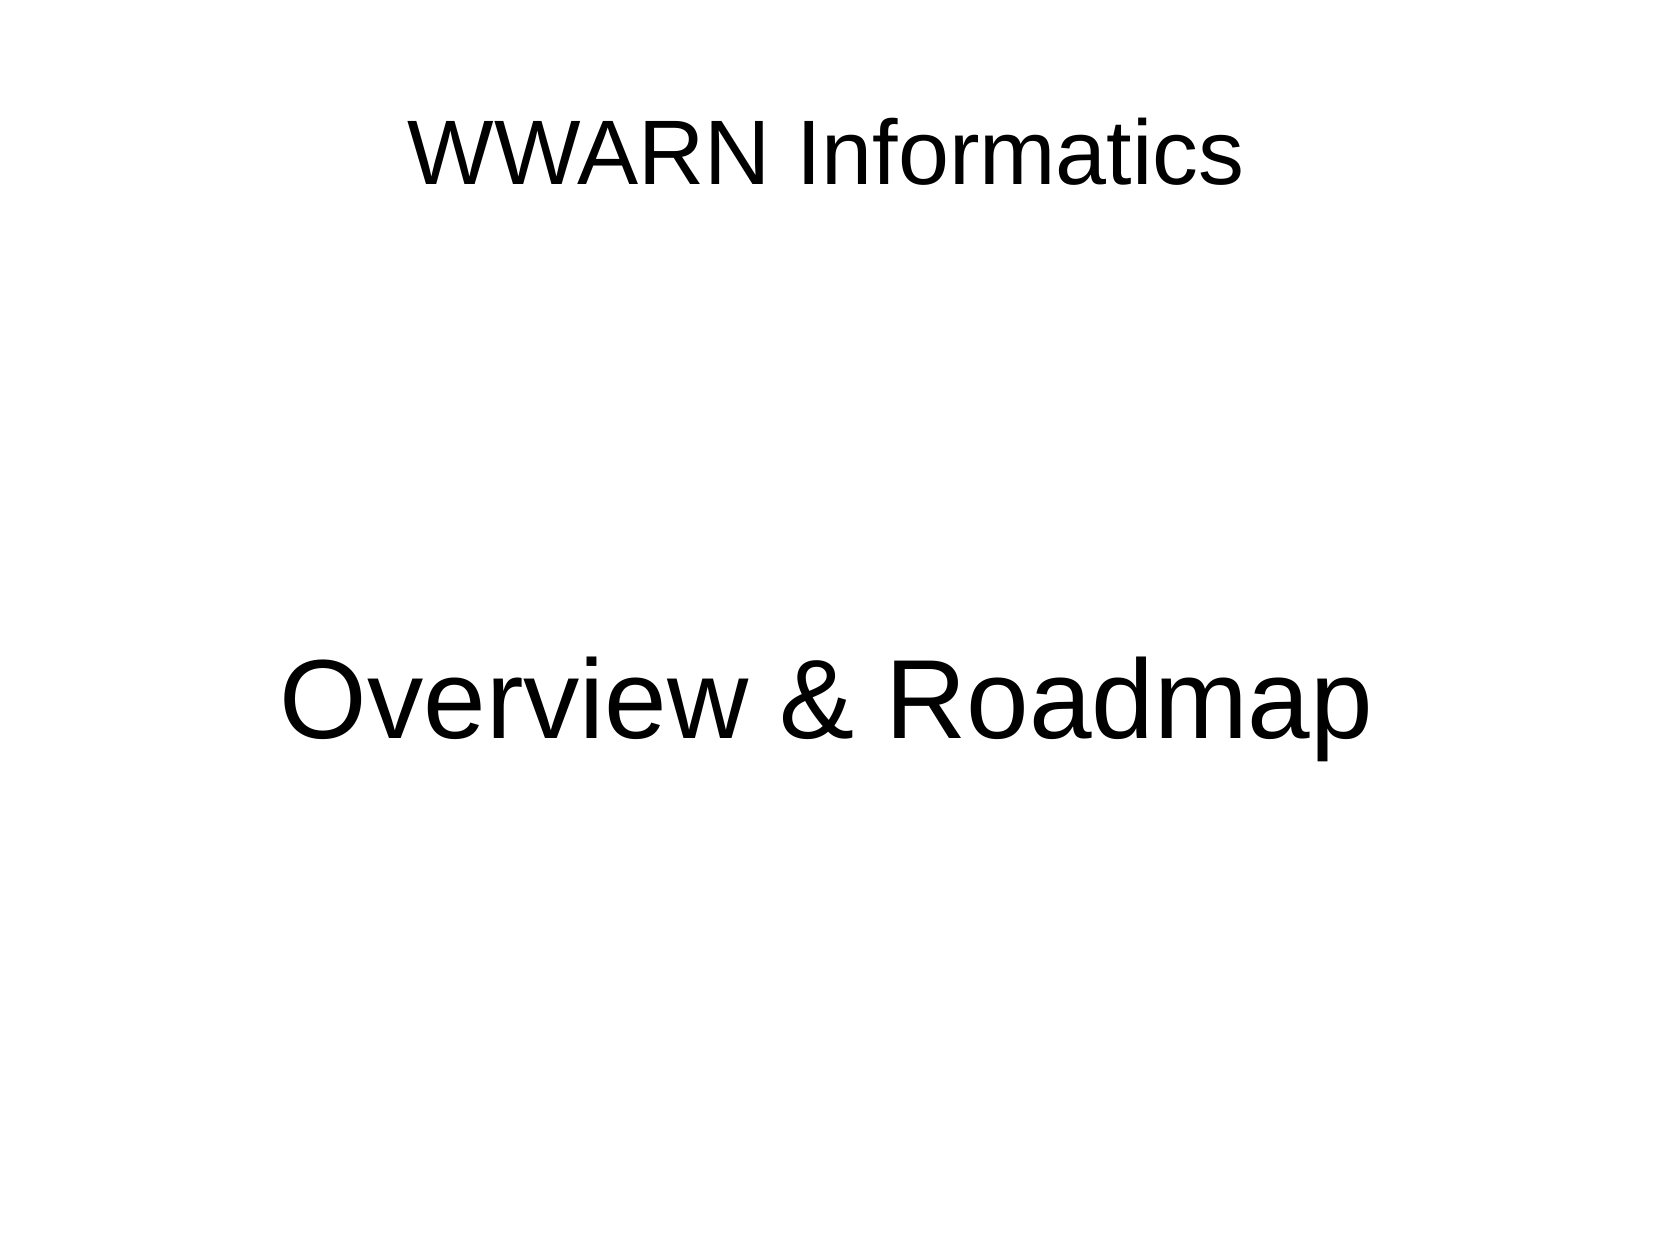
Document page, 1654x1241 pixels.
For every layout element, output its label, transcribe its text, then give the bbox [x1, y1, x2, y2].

title WWARN Informatics [82, 56, 1571, 250]
subtitle Overview & Roadmap [82, 297, 1571, 1102]
